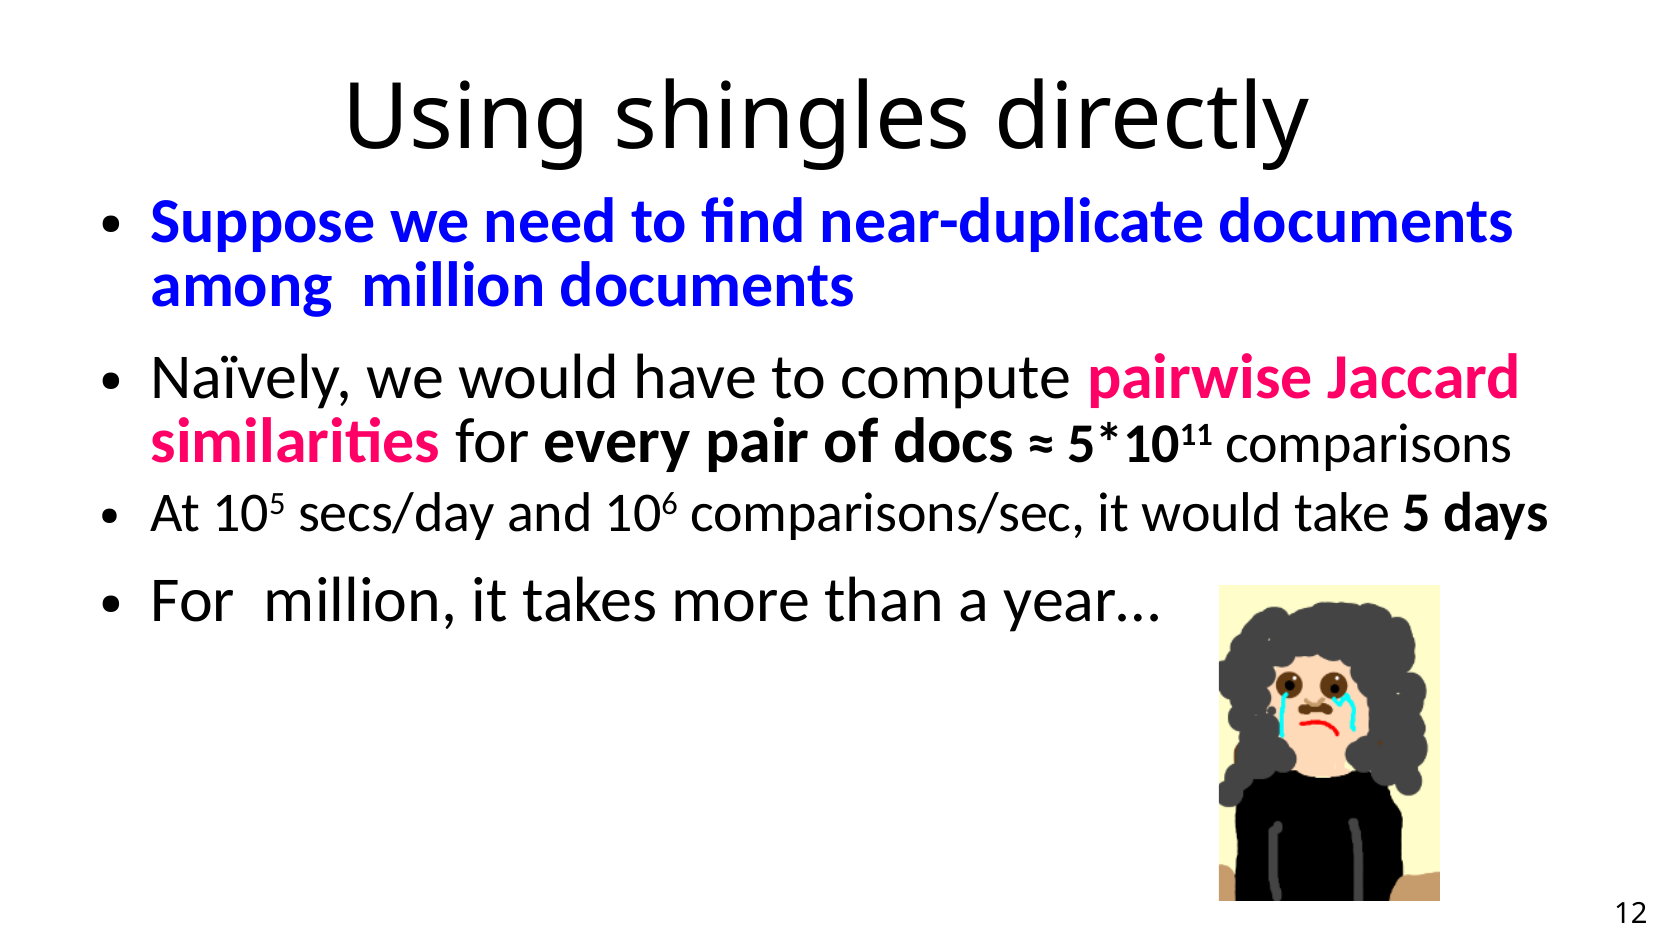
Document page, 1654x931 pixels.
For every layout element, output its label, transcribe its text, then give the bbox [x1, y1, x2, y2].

title Using shingles directly [82, 1, 1571, 193]
list Suppose we need to find near-duplicate documents among million documents Naïvely, we would have to compute pairwise Jaccard similarities for every pair of docs ≈ 5*1011 comparisons At 105 secs/day and 106 comparisons/sec, it would take 5 days For million, it takes more than a year… [82, 193, 1571, 734]
picture [1218, 585, 1441, 901]
